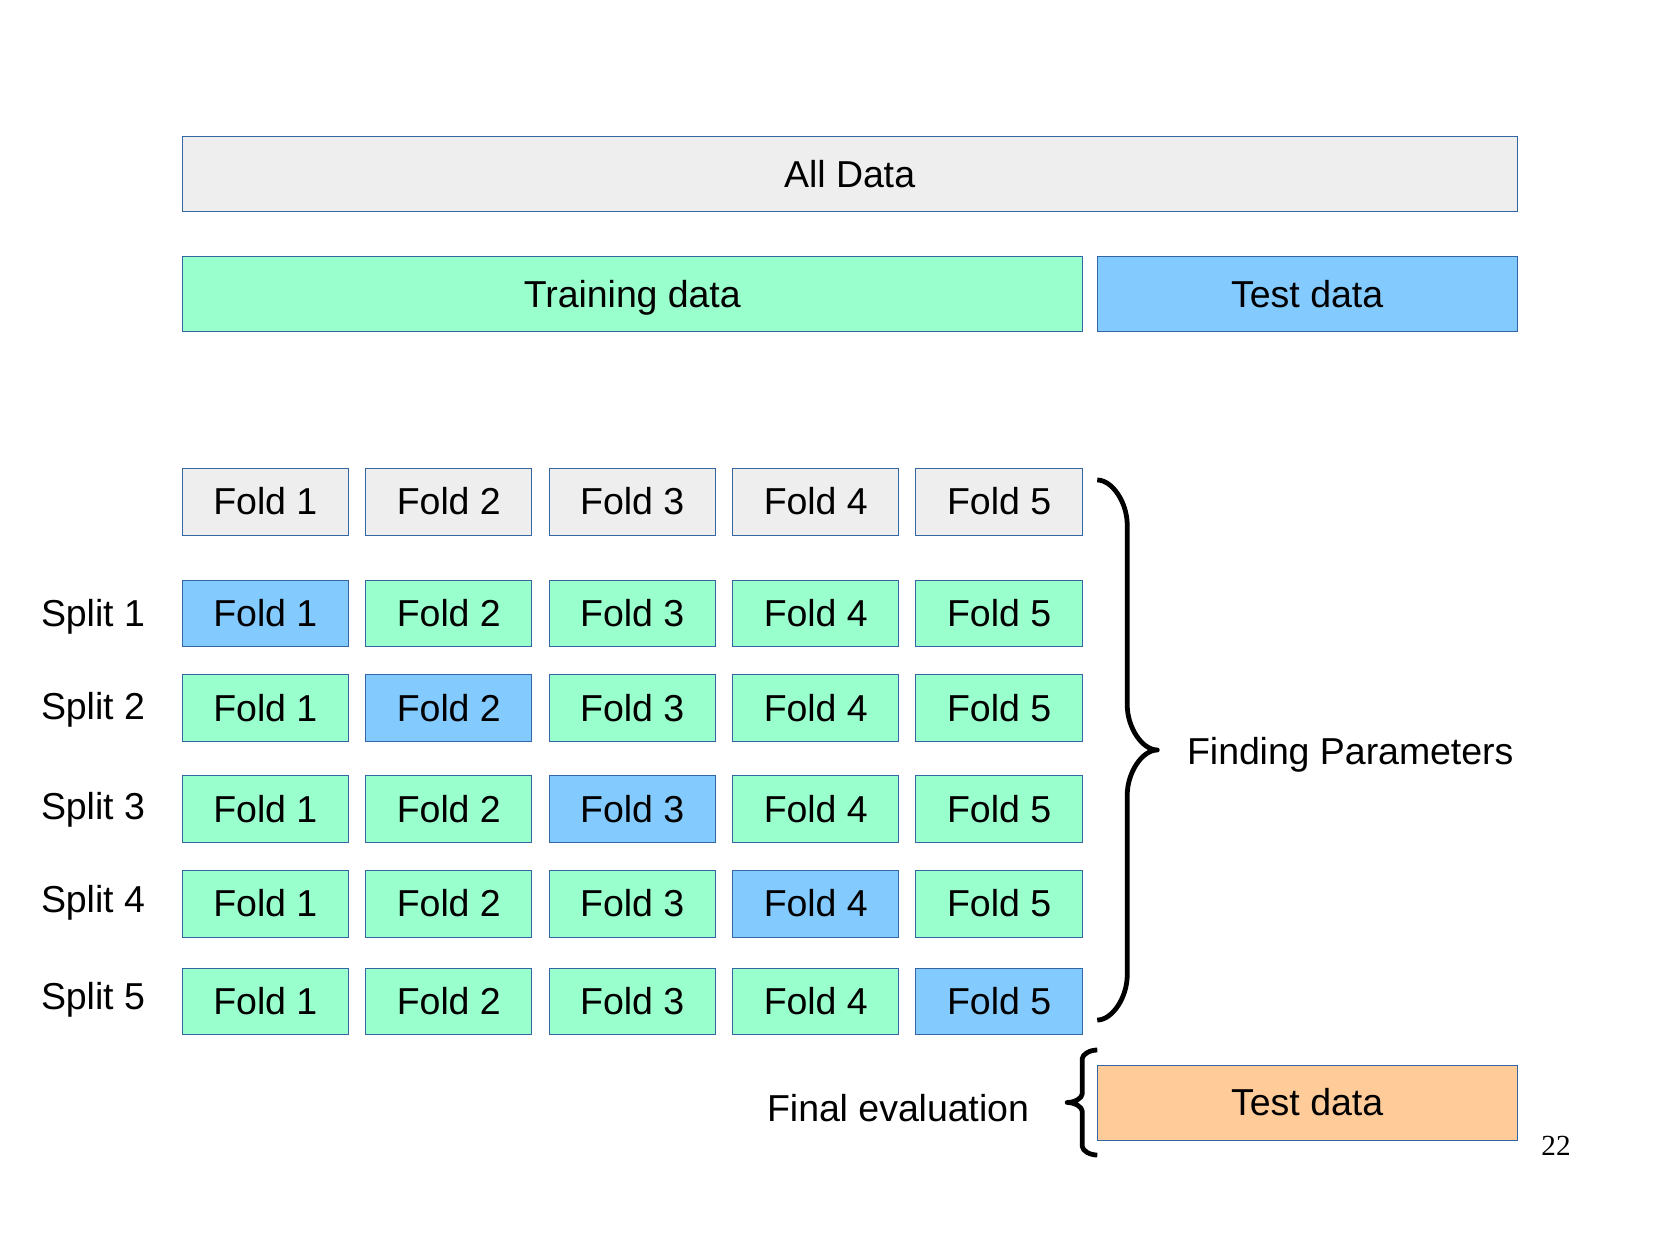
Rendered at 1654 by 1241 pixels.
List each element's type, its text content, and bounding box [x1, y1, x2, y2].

text_box Split 2 [26, 678, 164, 736]
text_box Fold 5 [915, 580, 1083, 647]
text_box Test data [1097, 256, 1518, 332]
text_box Fold 2 [365, 468, 532, 536]
text_box Fold 4 [732, 580, 899, 647]
text_box Fold 3 [549, 580, 716, 647]
text_box Fold 4 [732, 870, 899, 938]
text_box Fold 1 [182, 870, 349, 938]
text_box Split 4 [26, 871, 164, 929]
text_box Fold 4 [732, 674, 899, 742]
text_box Split 3 [26, 777, 164, 835]
text_box Fold 1 [182, 968, 349, 1035]
text_box Fold 1 [182, 674, 349, 742]
text_box Fold 2 [365, 870, 532, 938]
text_box Test data [1097, 1065, 1518, 1141]
text_box Training data [182, 256, 1083, 332]
text_box Fold 3 [549, 775, 716, 843]
text_box Fold 3 [549, 468, 716, 536]
text_box Fold 2 [365, 580, 532, 647]
text_box Split 1 [26, 585, 164, 642]
text_box Fold 5 [915, 775, 1083, 843]
text_box Fold 3 [549, 870, 716, 938]
text_box Fold 3 [549, 674, 716, 742]
text_box Fold 2 [365, 968, 532, 1035]
text_box Fold 5 [915, 870, 1083, 938]
text_box Fold 2 [365, 674, 532, 742]
text_box Finding Parameters [1172, 723, 1576, 781]
text_box Fold 4 [732, 968, 899, 1035]
text_box Split 5 [26, 967, 164, 1025]
text_box Fold 2 [365, 775, 532, 843]
text_box Fold 4 [732, 775, 899, 843]
text_box Fold 5 [915, 968, 1083, 1035]
text_box Fold 4 [732, 468, 899, 536]
text_box Fold 5 [915, 468, 1083, 536]
text_box Final evaluation [752, 1080, 1053, 1137]
text_box Fold 5 [915, 674, 1083, 742]
text_box Fold 1 [182, 468, 349, 536]
text_box Fold 1 [182, 775, 349, 843]
text_box All Data [182, 136, 1518, 212]
text_box Fold 1 [182, 580, 349, 647]
text_box Fold 3 [549, 968, 716, 1035]
